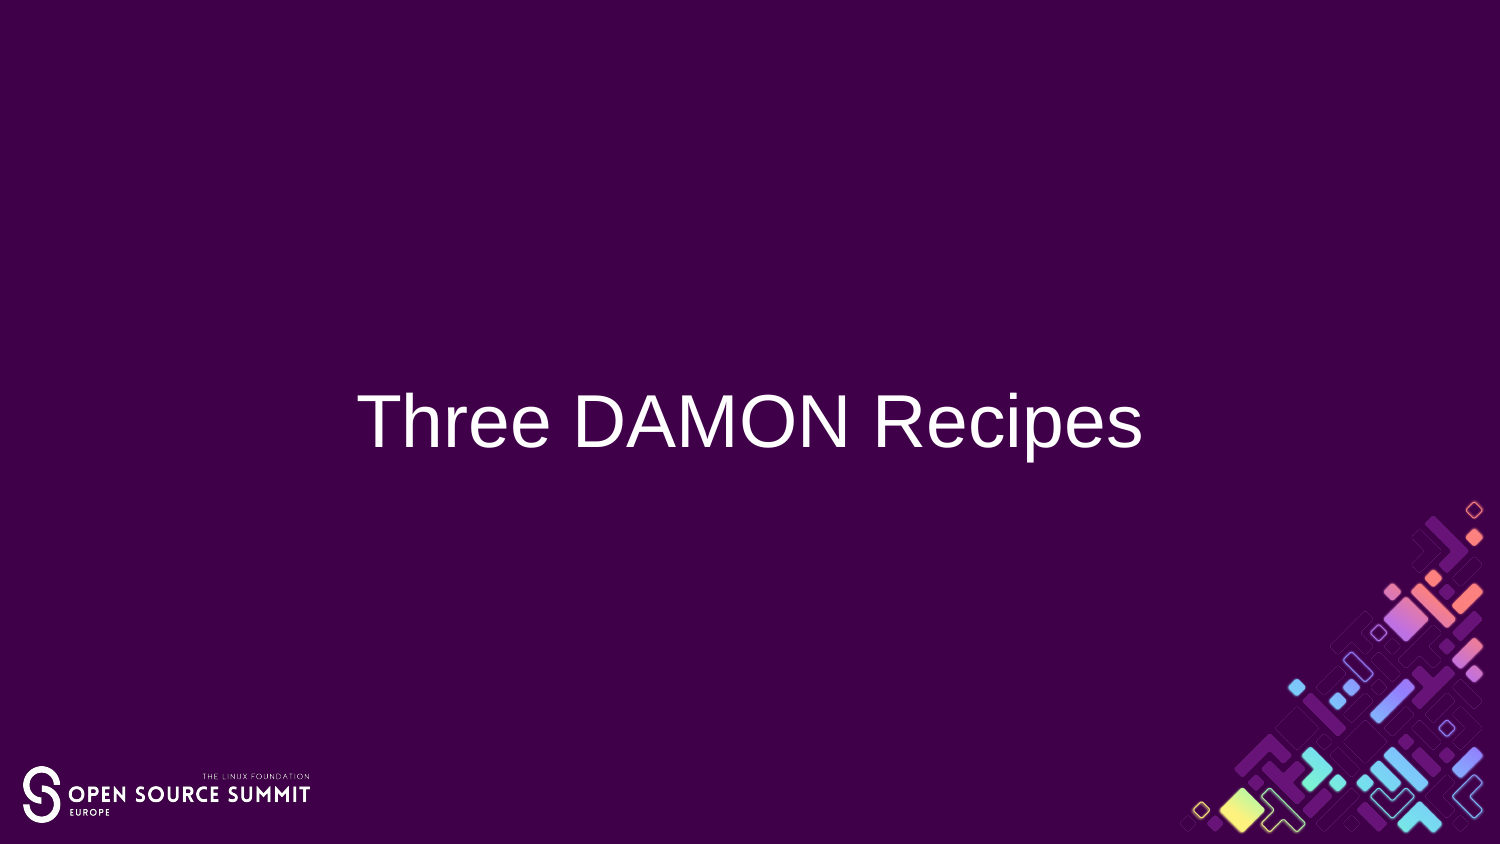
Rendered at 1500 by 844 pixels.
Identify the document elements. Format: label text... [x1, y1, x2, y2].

picture [1169, 489, 1494, 844]
picture [23, 766, 310, 823]
title Three DAMON Recipes [51, 352, 1449, 491]
